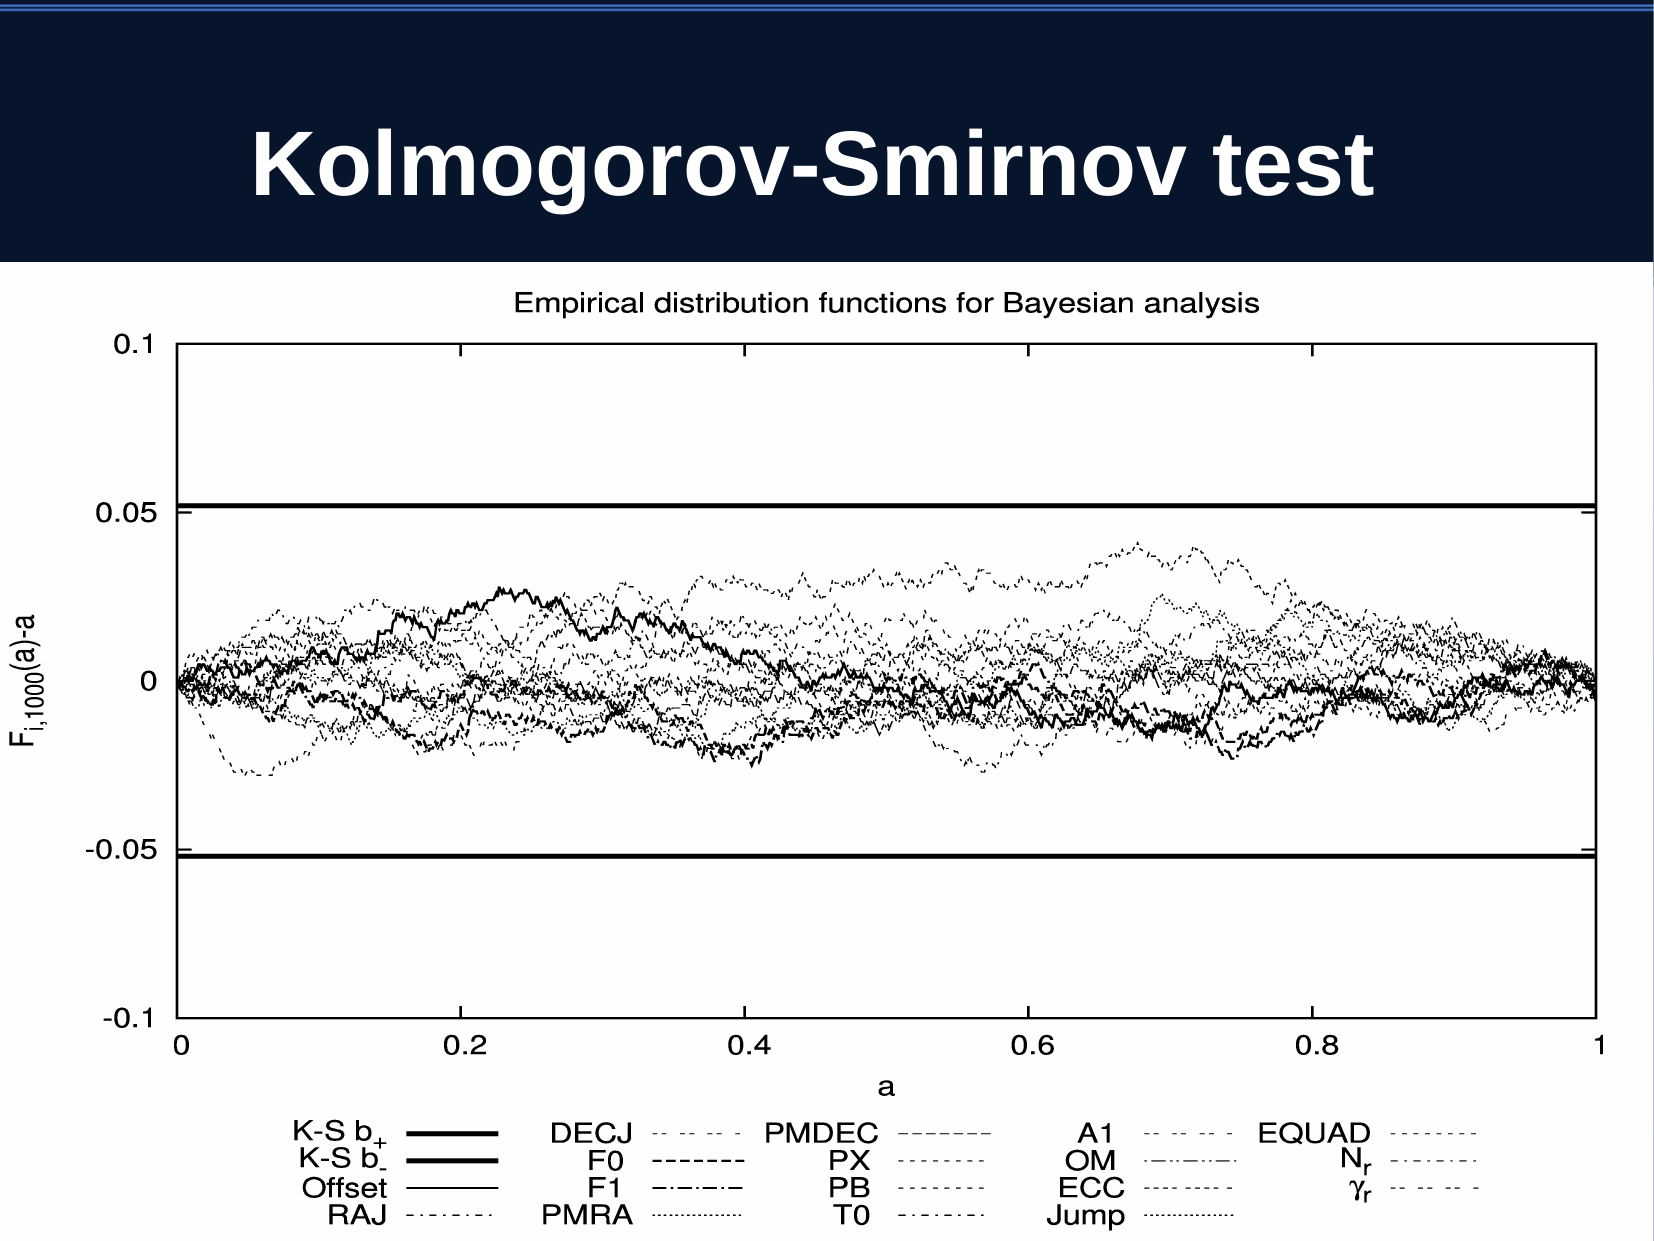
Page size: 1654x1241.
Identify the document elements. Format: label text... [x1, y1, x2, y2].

picture [0, 0, 1654, 1241]
title Kolmogorov-Smirnov test [82, 49, 1571, 257]
